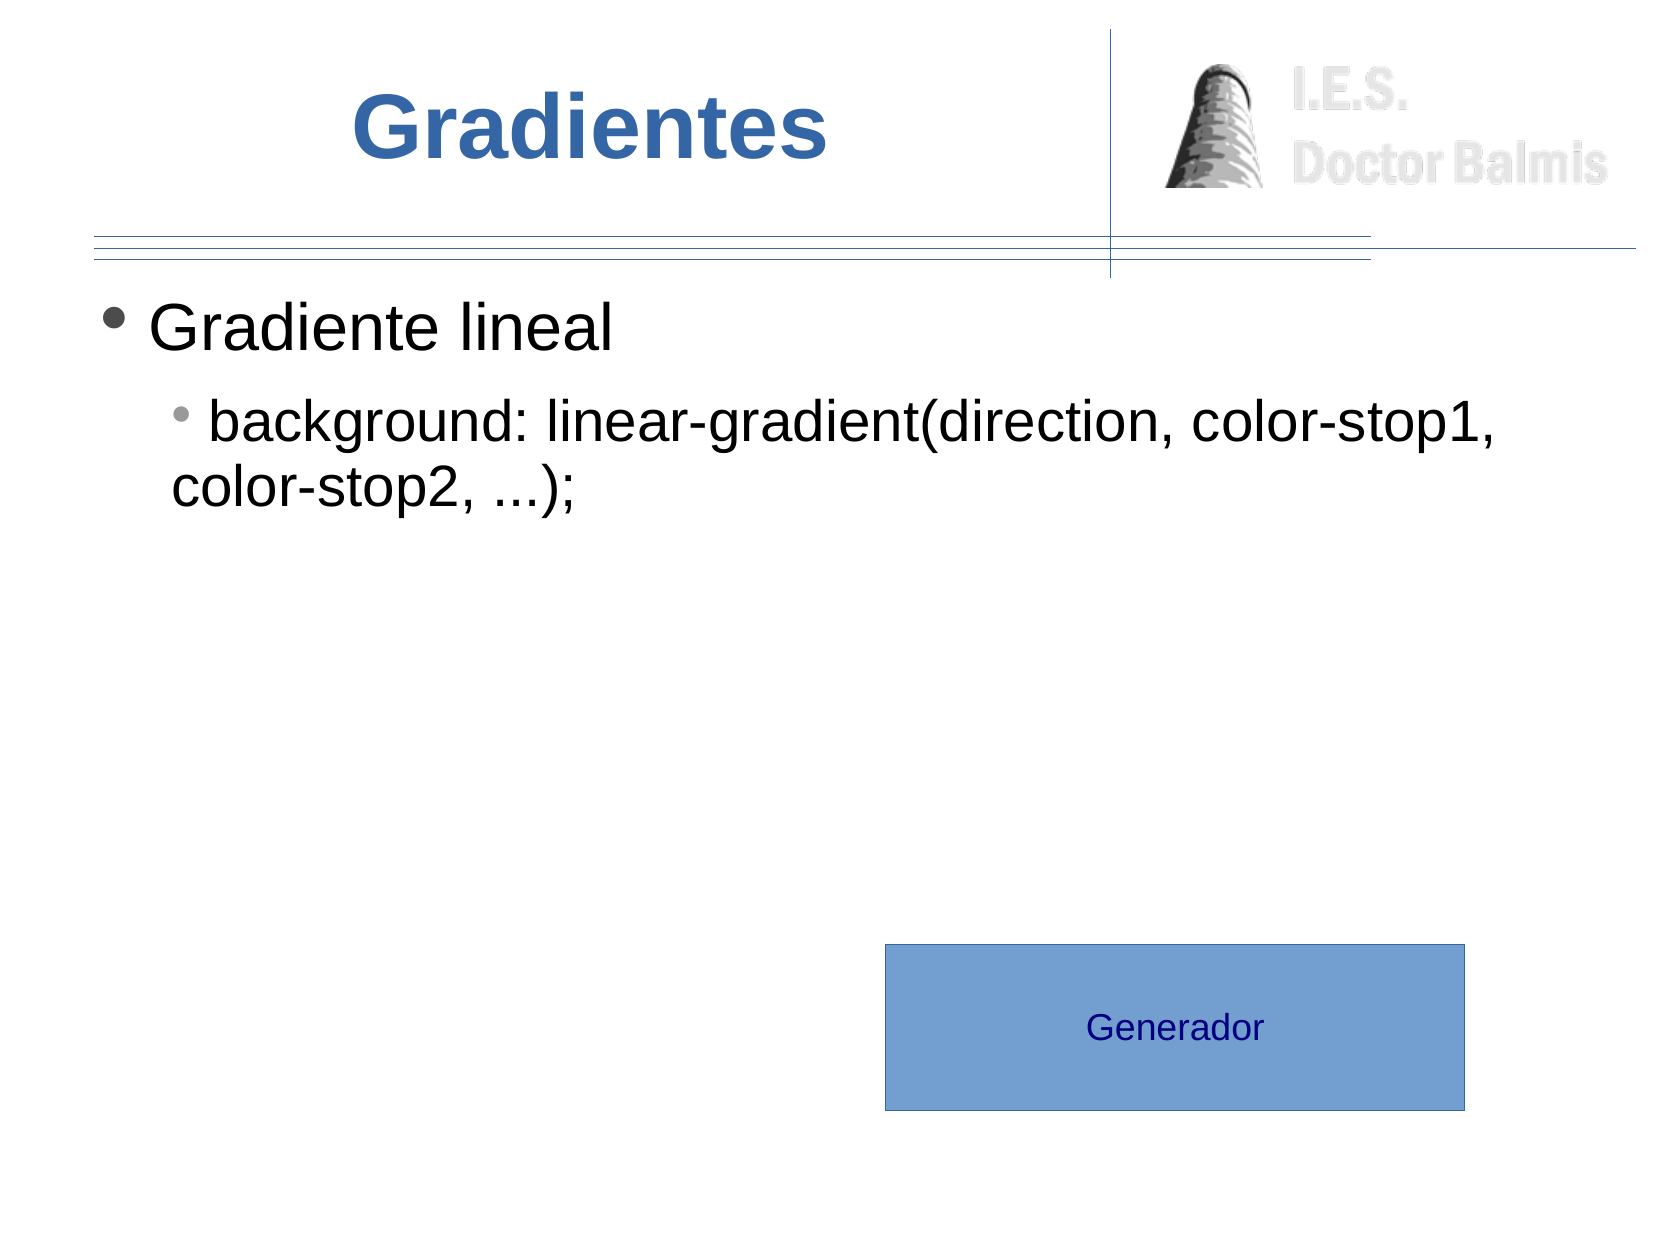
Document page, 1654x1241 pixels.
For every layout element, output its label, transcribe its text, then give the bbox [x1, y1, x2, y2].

picture [1133, 64, 1619, 188]
title Gradientes [118, 23, 1063, 231]
list Gradiente lineal background: linear-gradient(direction, color-stop1, color-stop2, ...); [82, 290, 1571, 1010]
text_box Generador [885, 944, 1465, 1111]
